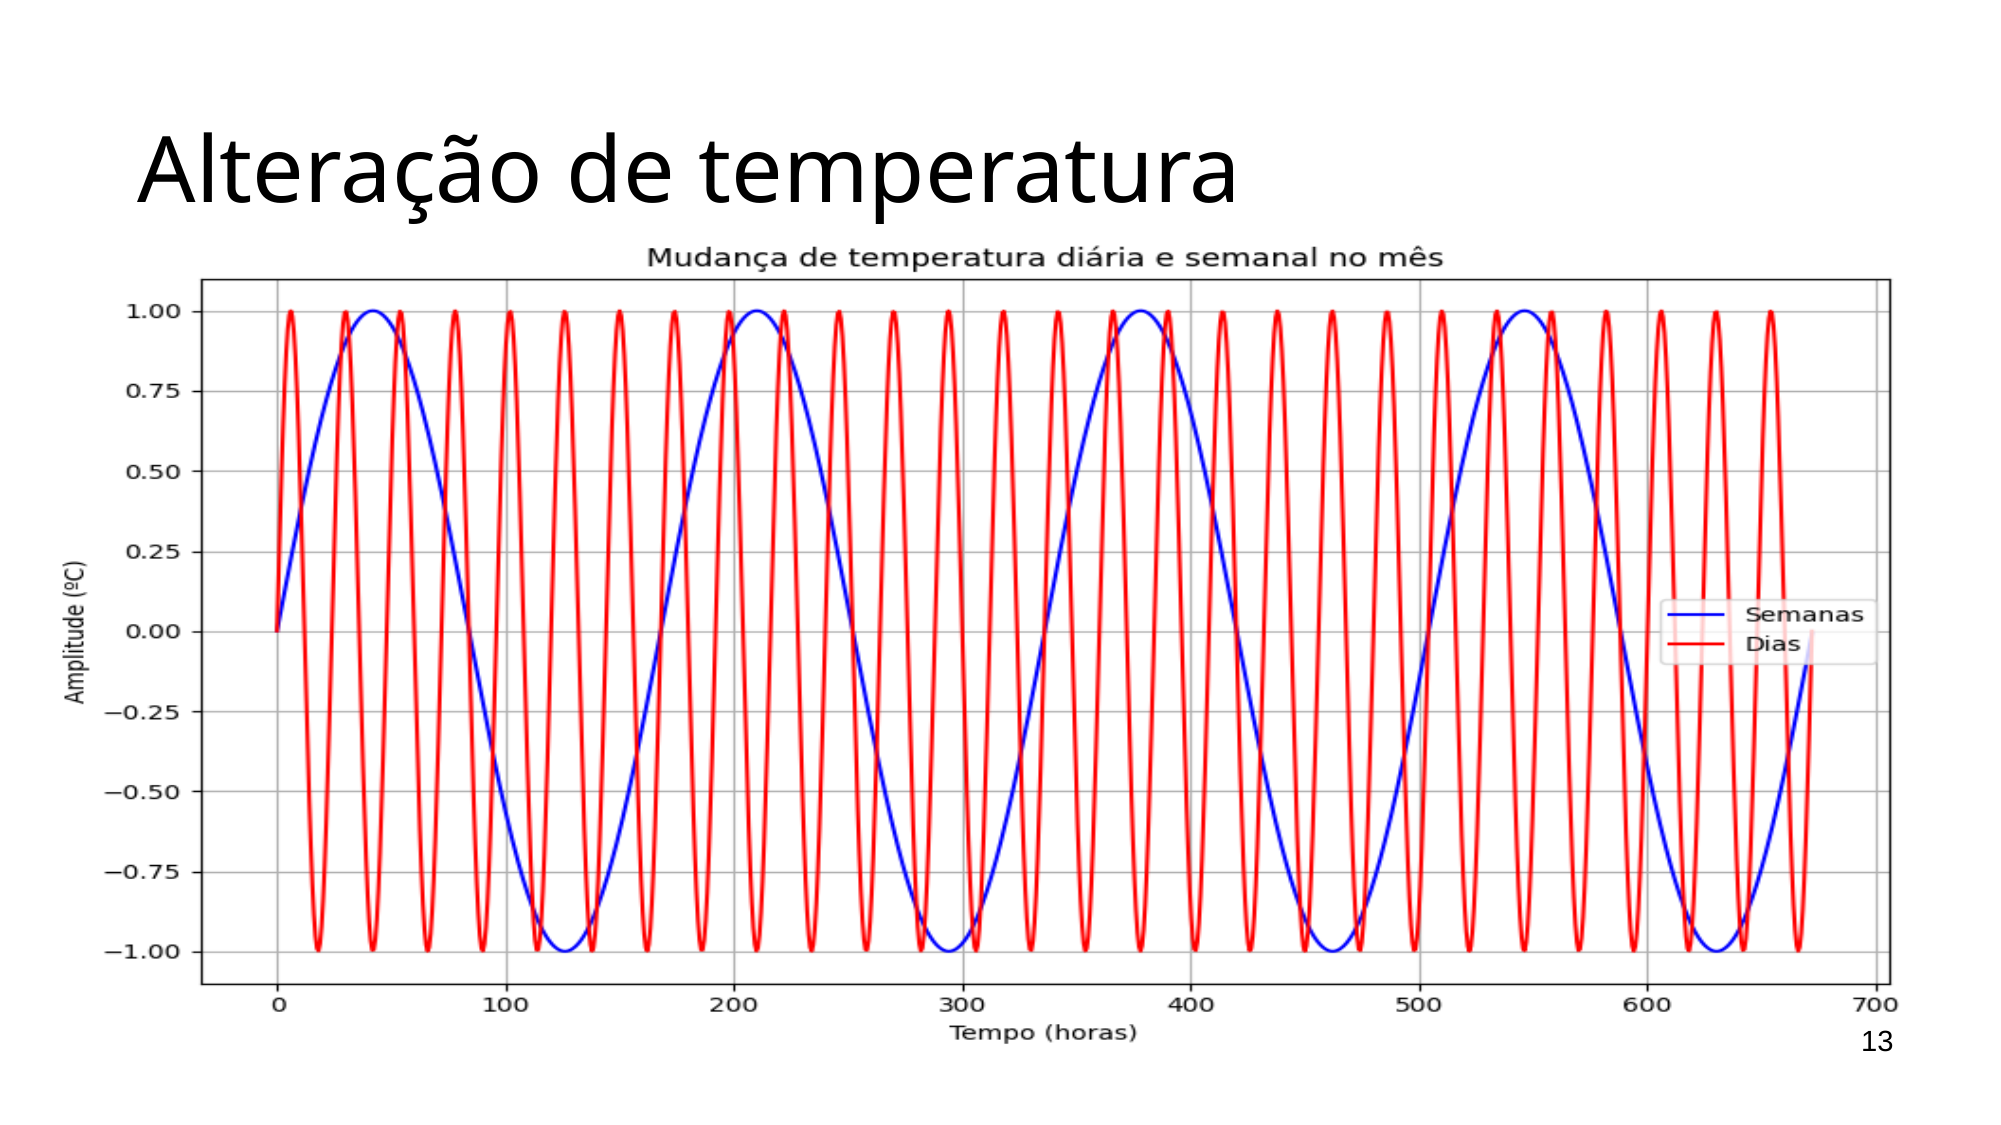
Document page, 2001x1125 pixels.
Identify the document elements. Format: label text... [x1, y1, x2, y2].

title Alteração de temperatura [137, 59, 1863, 232]
text_box <number> [1846, 1017, 2000, 1088]
picture [45, 232, 1921, 1058]
